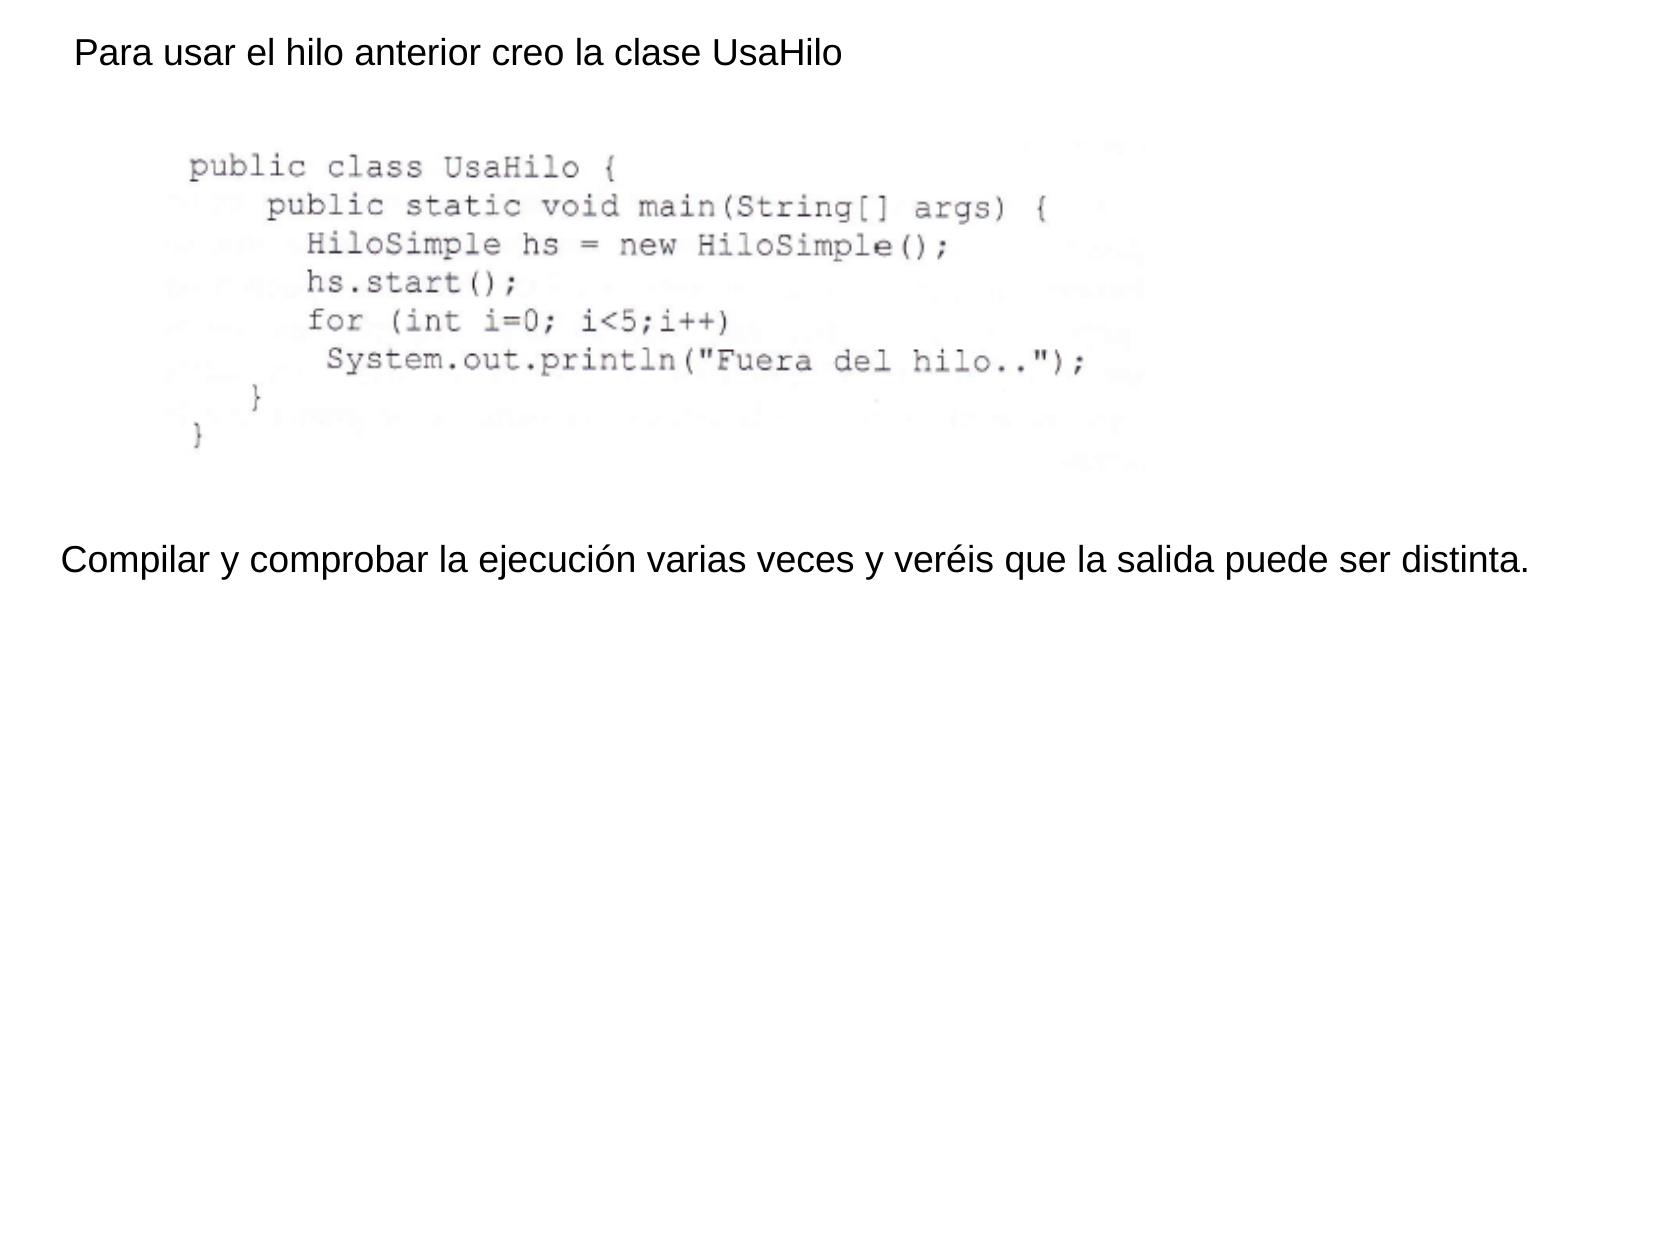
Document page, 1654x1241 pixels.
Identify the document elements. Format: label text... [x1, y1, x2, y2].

picture [165, 141, 1146, 471]
text_box Compilar y comprobar la ejecución varias veces y veréis que la salida puede ser distinta. [35, 531, 1619, 589]
text_box Para usar el hilo anterior creo la clase UsaHilo [59, 23, 1607, 81]
